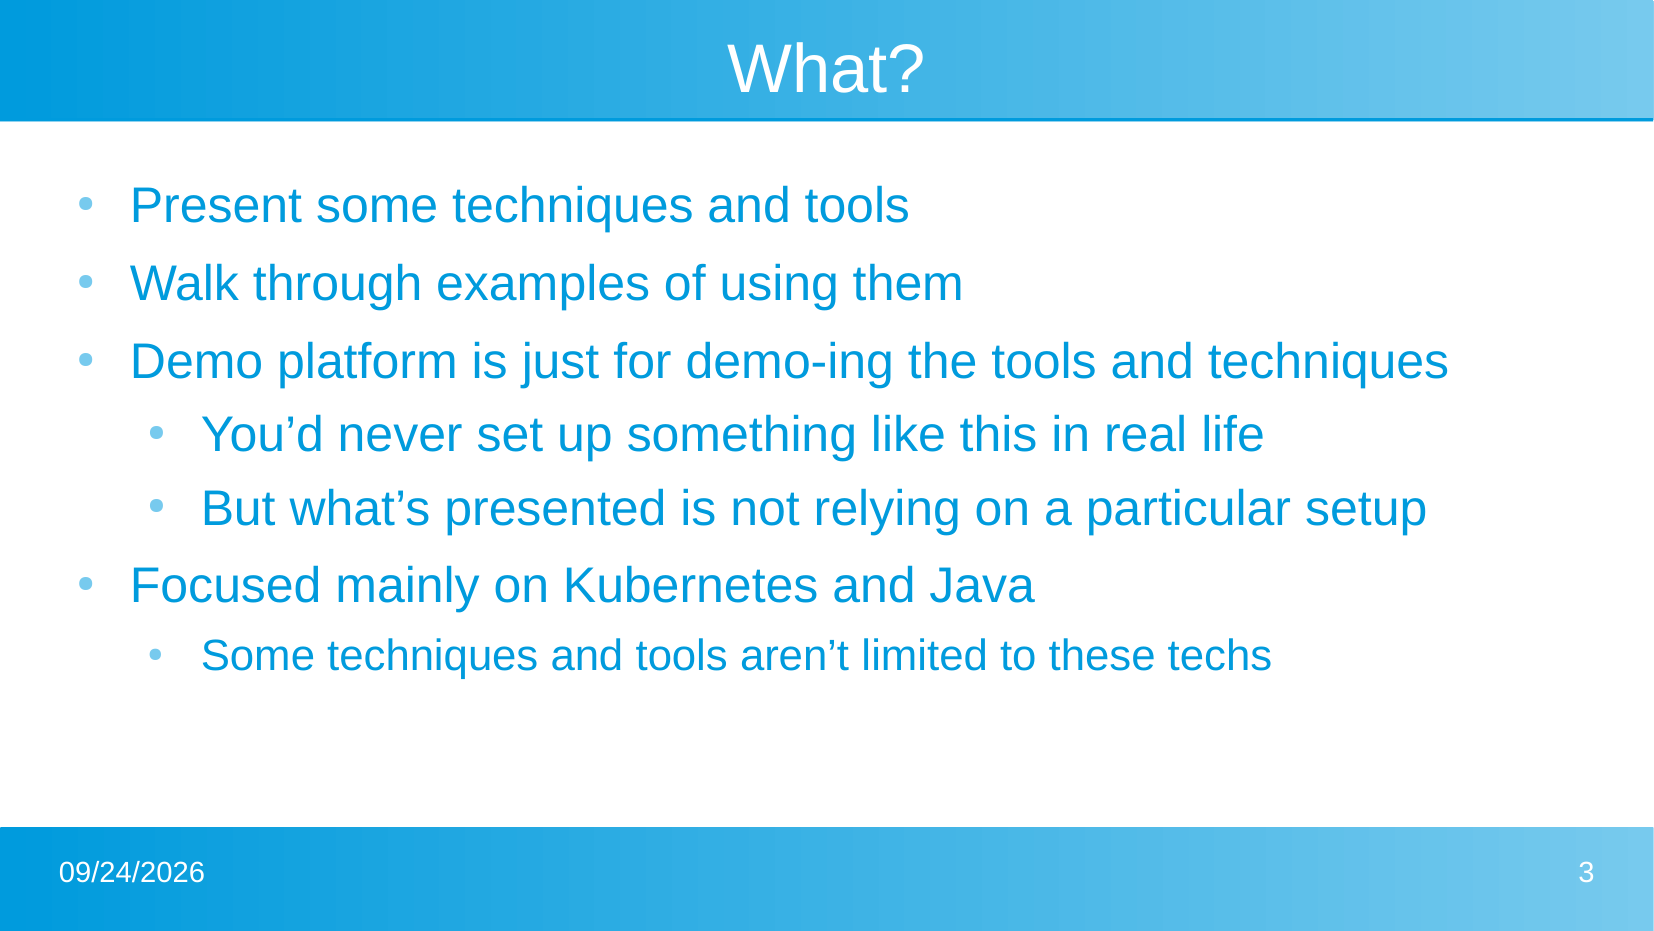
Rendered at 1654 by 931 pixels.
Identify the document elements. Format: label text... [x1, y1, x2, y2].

title What? [59, 29, 1595, 108]
list Present some techniques and tools Walk through examples of using them Demo platform is just for demo-ing the tools and techniques You’d never set up something like this in real life But what’s presented is not relying on a particular setup Focused mainly on Kubernetes and Java Some techniques and tools aren’t limited to these techs [59, 177, 1595, 768]
